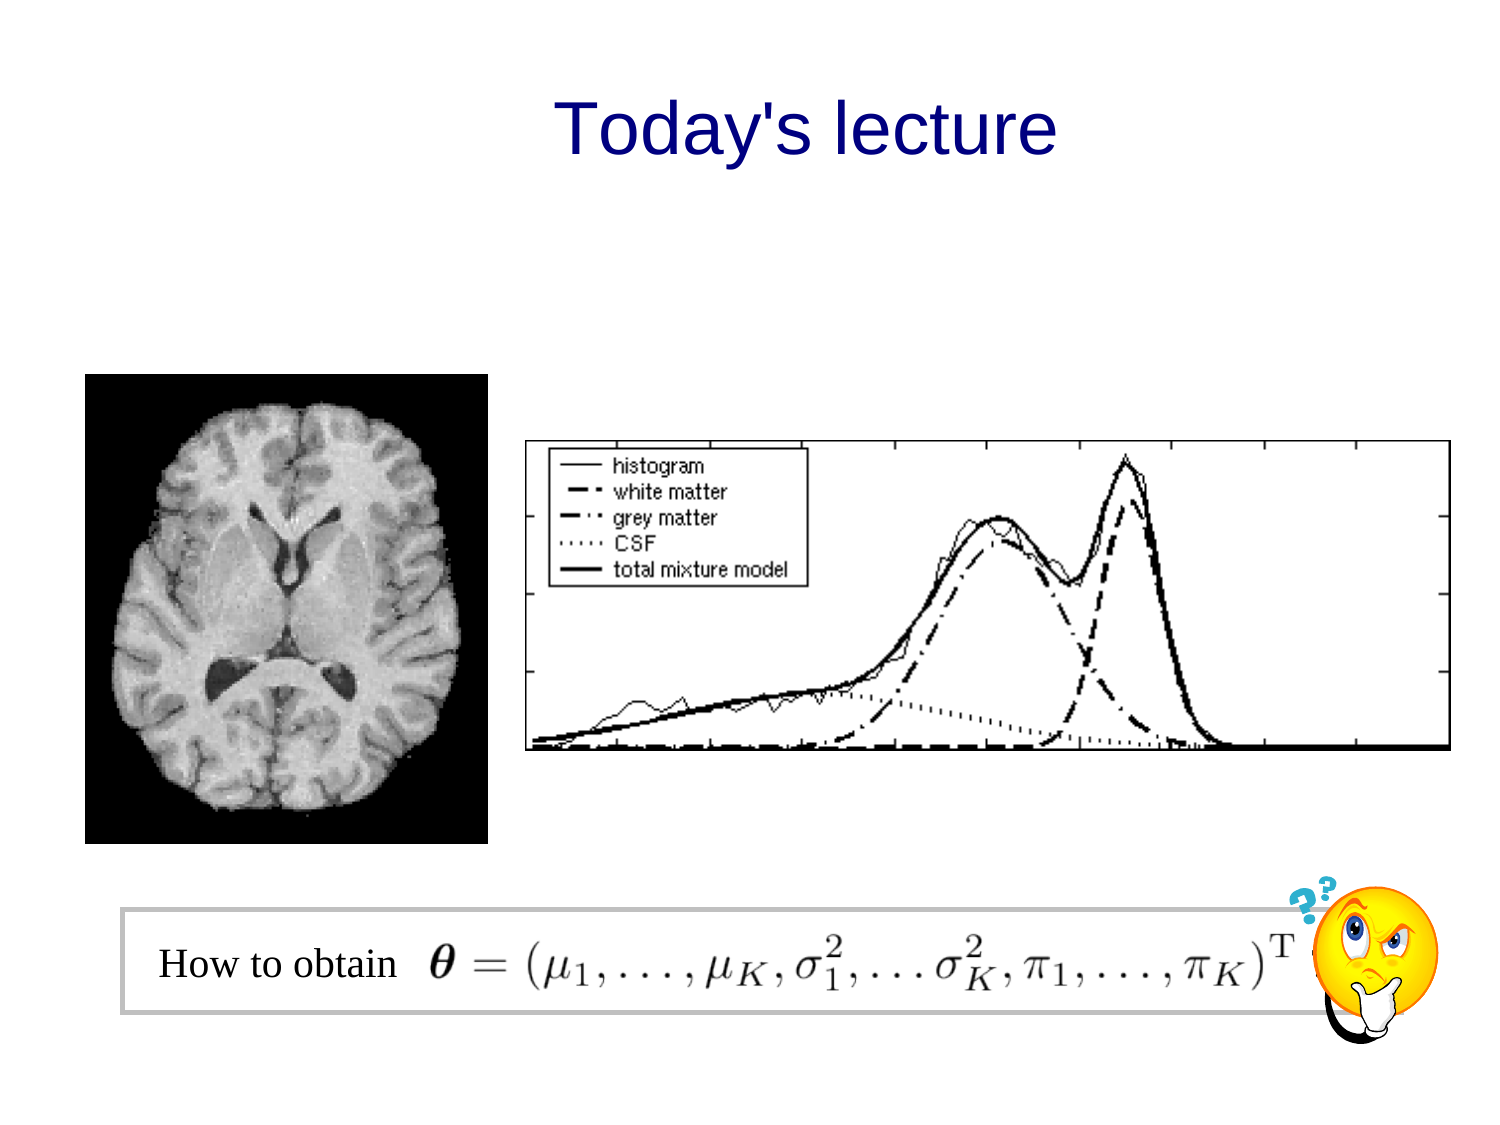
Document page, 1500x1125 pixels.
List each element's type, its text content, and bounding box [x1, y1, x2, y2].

picture [525, 440, 1451, 751]
title Today's lecture [149, 65, 1463, 179]
picture [85, 374, 488, 845]
text_box How to obtain ? [122, 909, 1288, 1013]
picture [409, 875, 1439, 1045]
